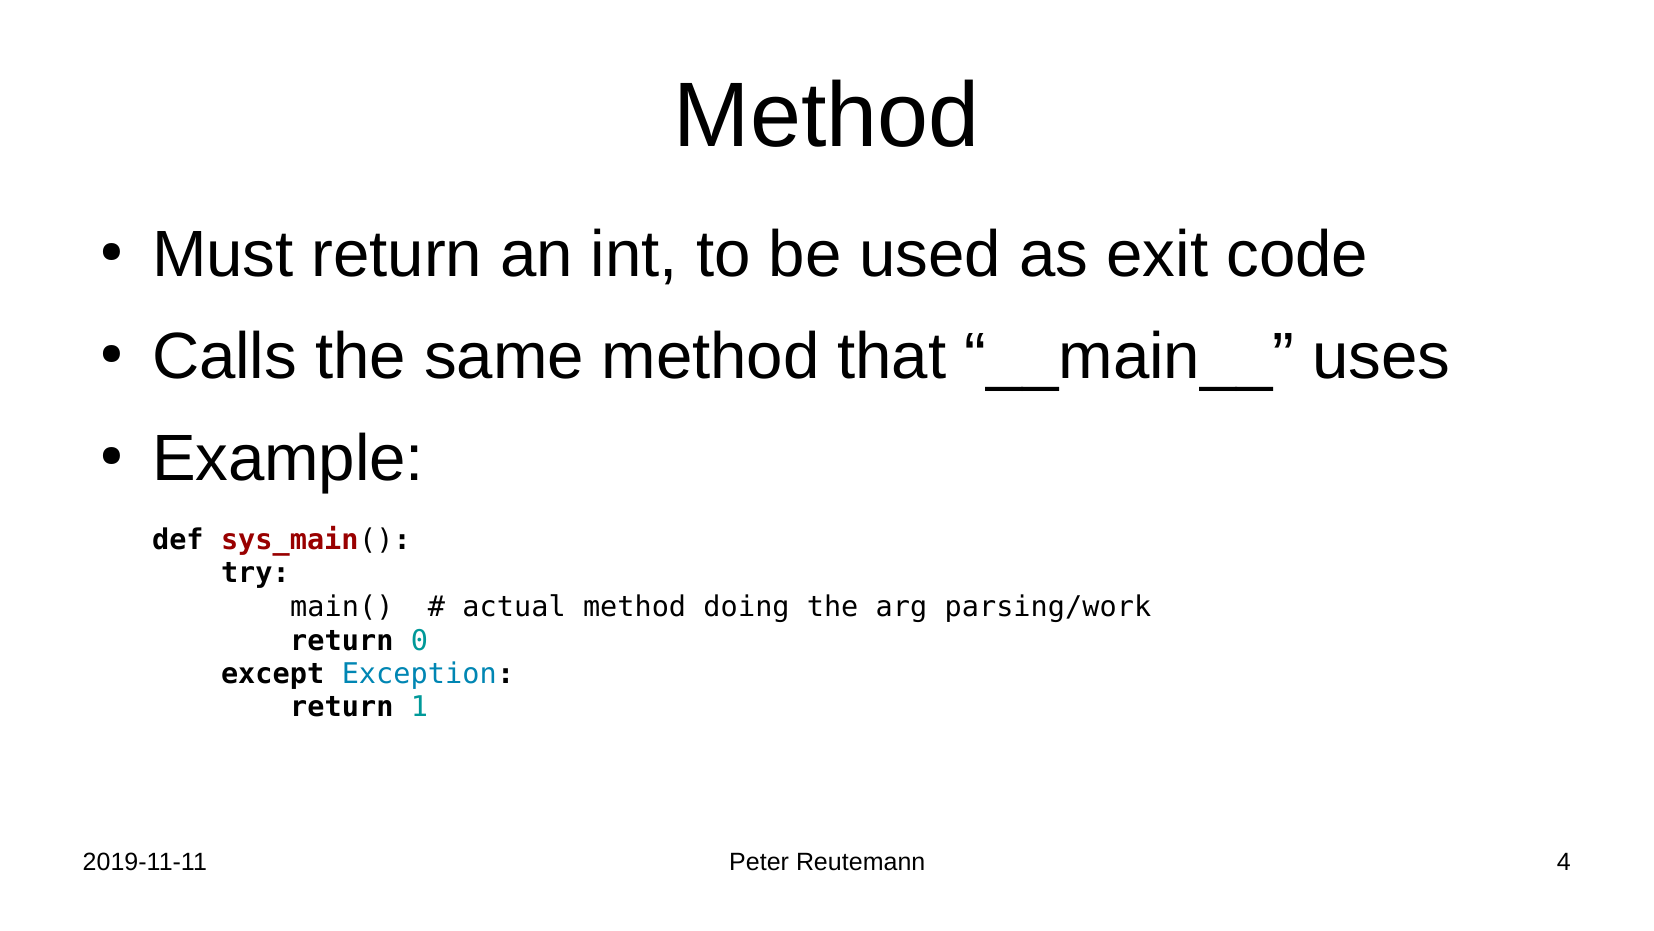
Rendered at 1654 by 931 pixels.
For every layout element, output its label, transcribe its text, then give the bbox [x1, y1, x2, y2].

title Method [82, 37, 1571, 193]
list Must return an int, to be used as exit code Calls the same method that “__main__” uses Example: def sys_main(): try: main() # actual method doing the arg parsing/work return 0 except Exception: return 1 [82, 217, 1571, 758]
